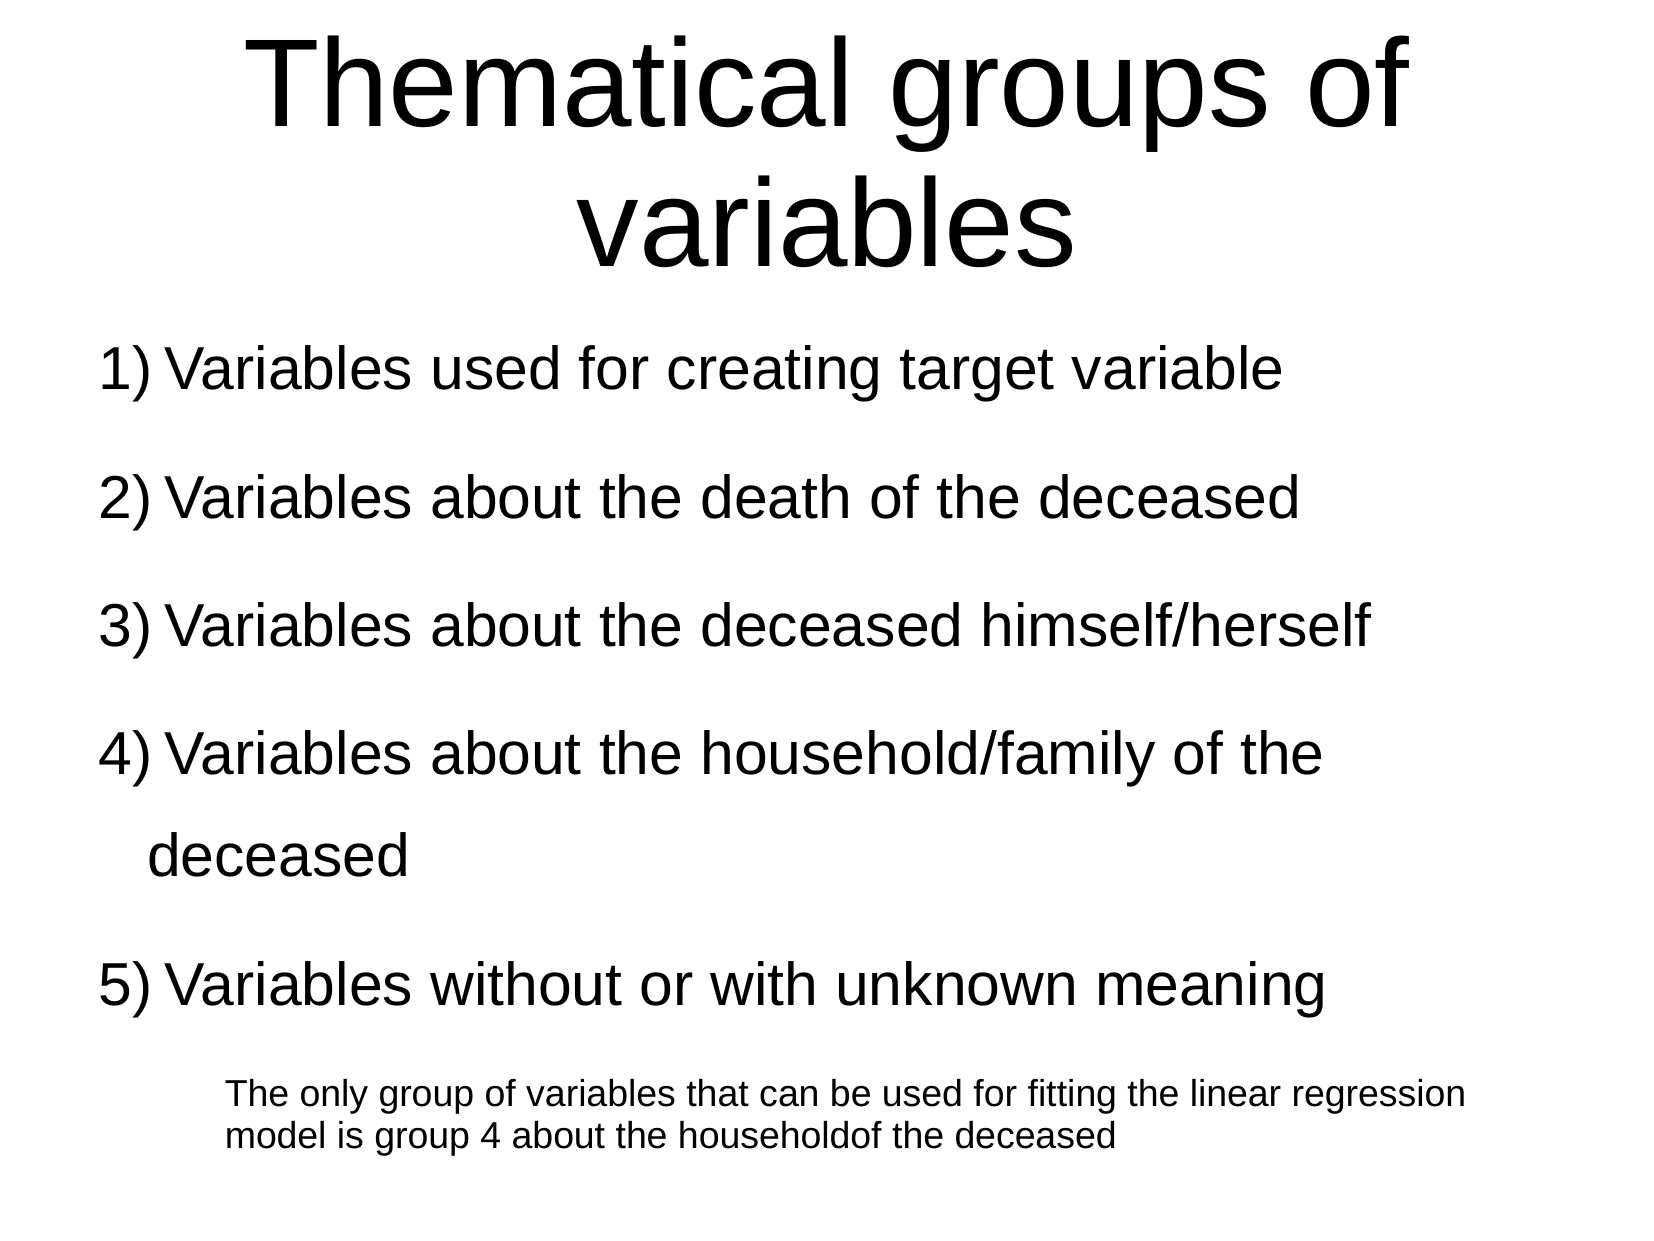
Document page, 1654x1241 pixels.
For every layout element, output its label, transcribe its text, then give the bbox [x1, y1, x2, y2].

text_box The only group of variables that can be used for fitting the linear regression model is group 4 about the householdof the deceased [210, 1065, 1531, 1164]
title Thematical groups of variables [82, 13, 1571, 293]
list Variables used for creating target variable Variables about the death of the deceased Variables about the deceased himself/herself Variables about the household/family of the deceased Variables without or with unknown meaning [82, 300, 1571, 1021]
